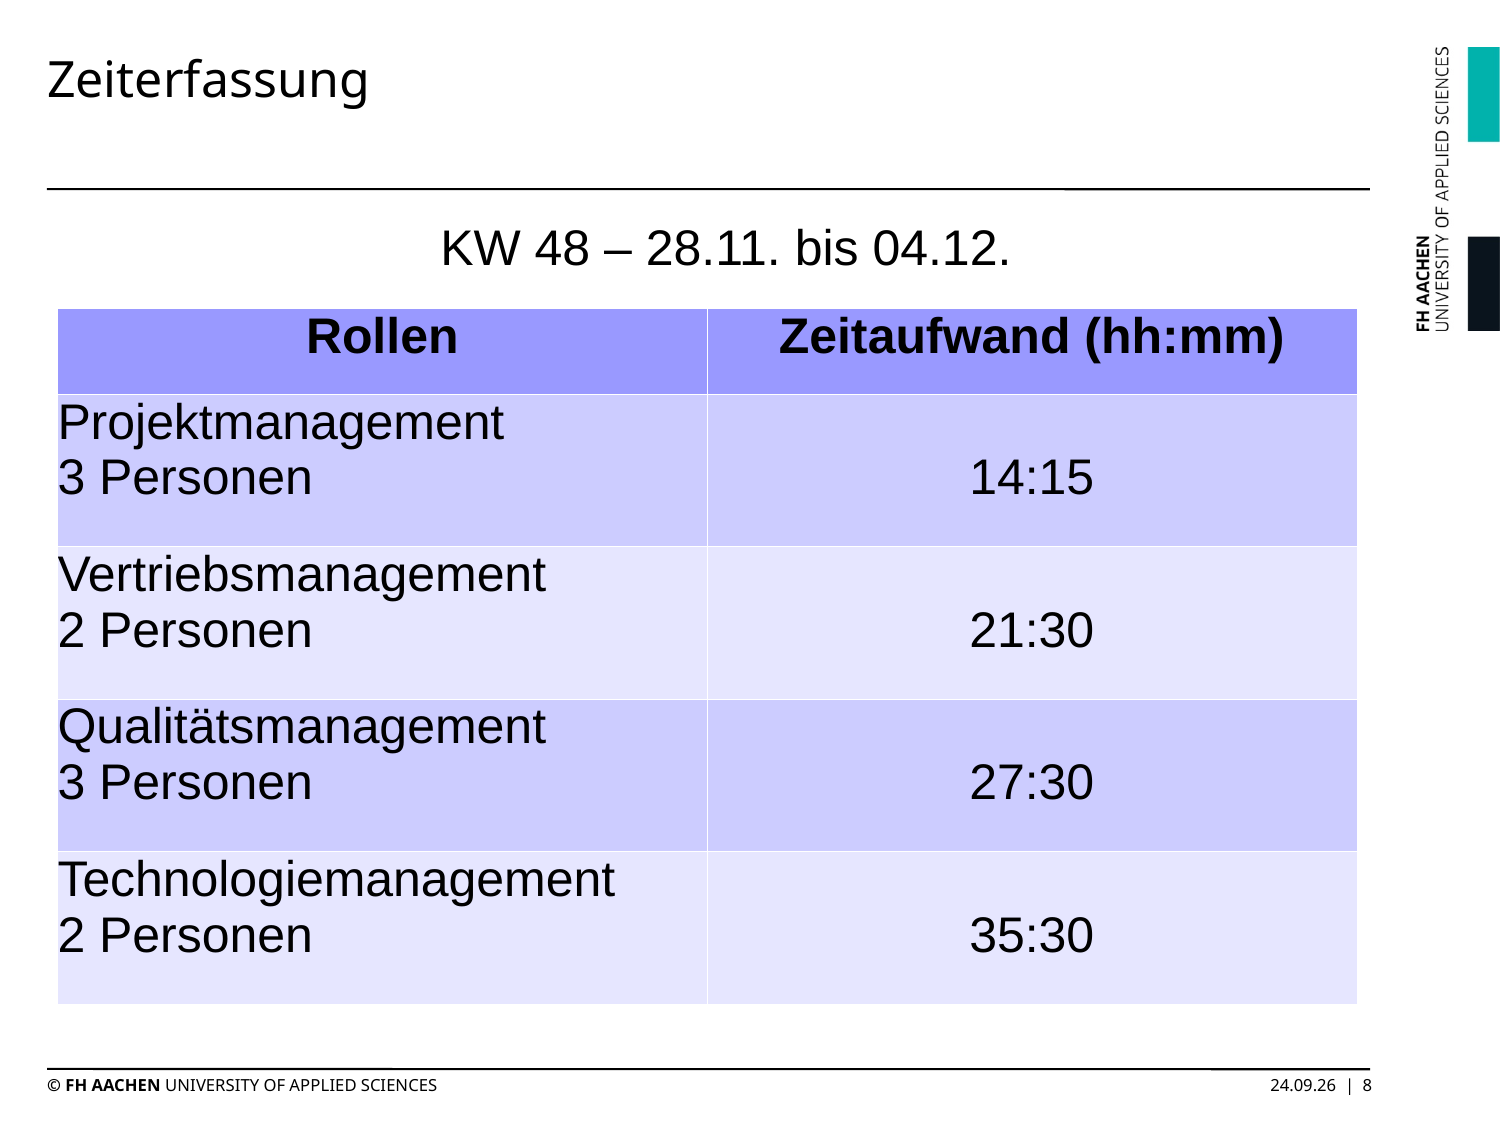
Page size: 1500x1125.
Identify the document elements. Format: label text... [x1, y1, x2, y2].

table_header Zeitaufwand (hh:mm) [708, 309, 1357, 394]
title Zeiterfassung [47, 47, 1371, 166]
picture [1404, 47, 1500, 331]
text_box KW 48 – 28.11. bis 04.12. [11, 212, 1441, 284]
table_header Rollen [58, 309, 707, 394]
table_cell Vertriebsmanagement 2 Personen [58, 547, 707, 699]
table_cell Projektmanagement 3 Personen [58, 395, 707, 546]
table_cell 14:15 [708, 395, 1357, 546]
table_cell Qualitätsmanagement 3 Personen [58, 700, 707, 851]
table_cell 21:30 [708, 547, 1357, 699]
table_cell 27:30 [708, 700, 1357, 851]
table_cell Technologiemanagement 2 Personen [58, 852, 707, 1004]
table_cell 35:30 [708, 852, 1357, 1004]
